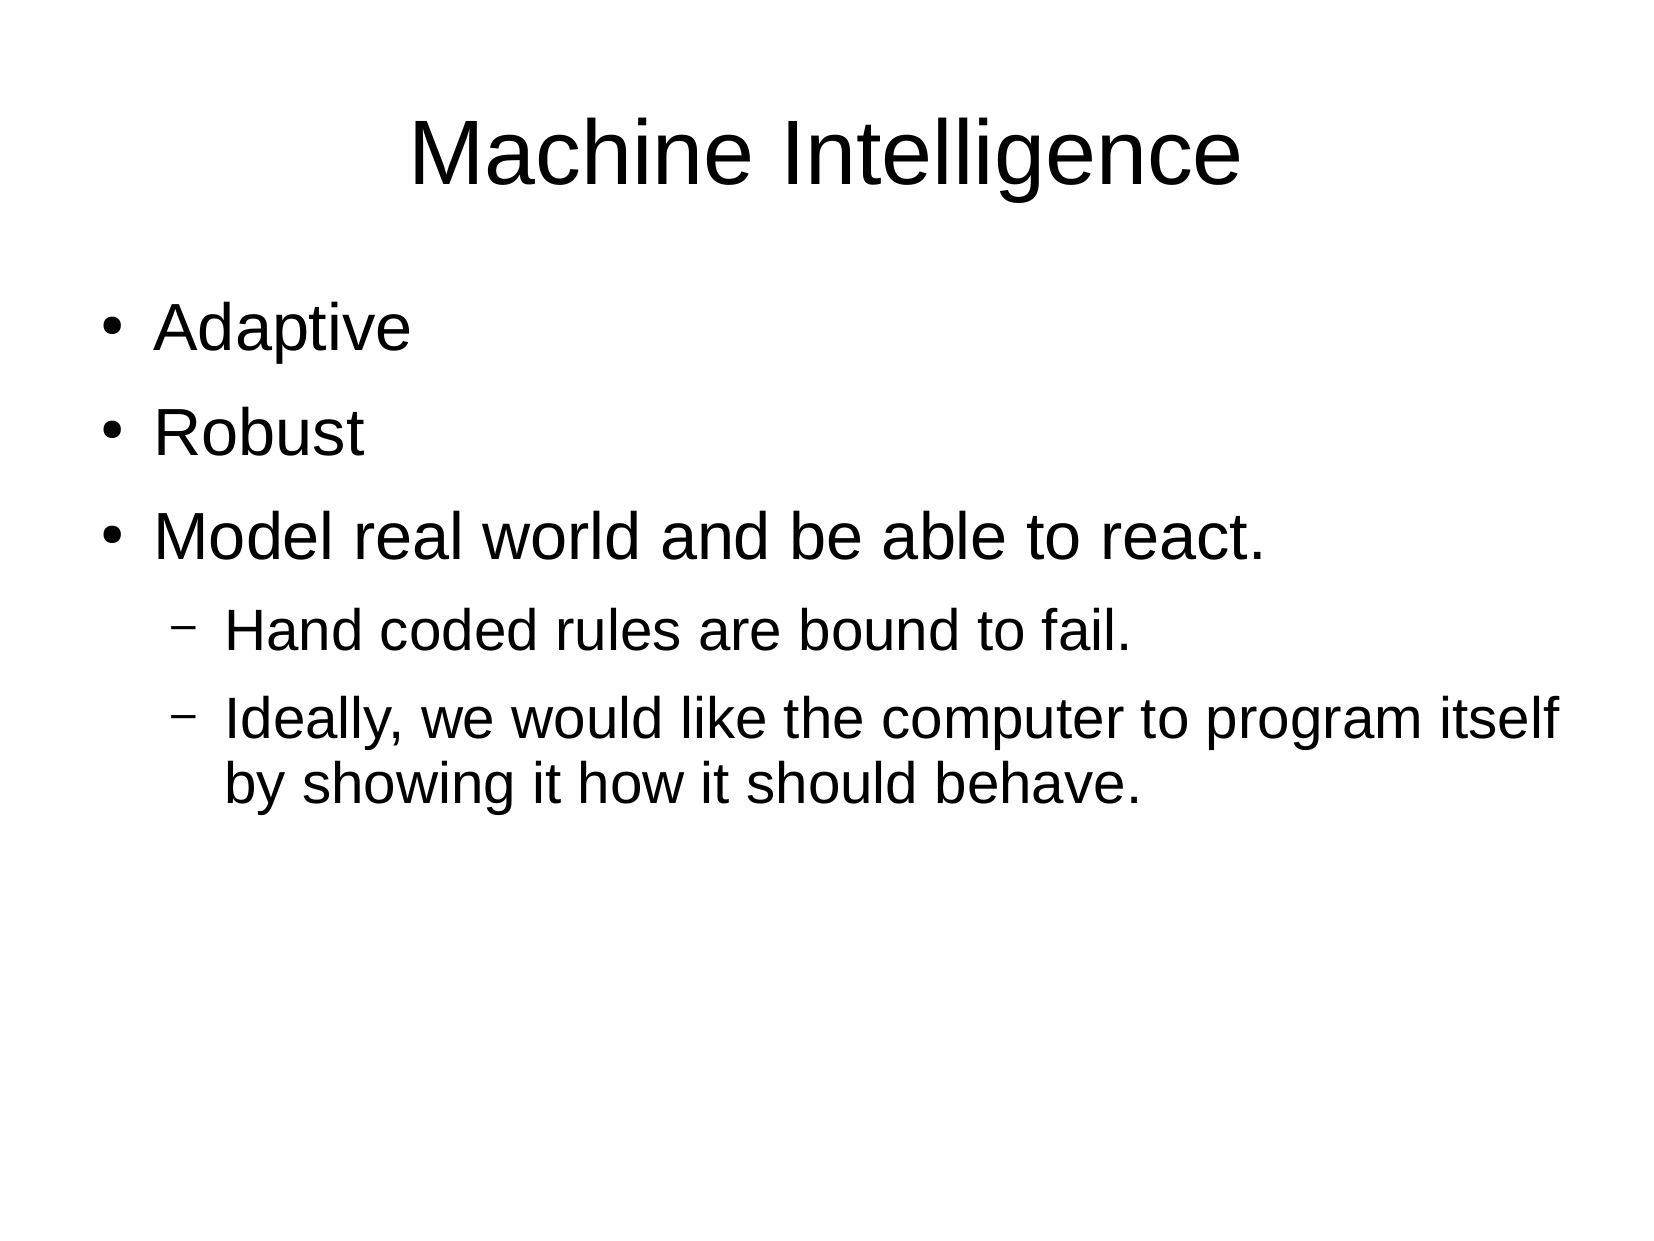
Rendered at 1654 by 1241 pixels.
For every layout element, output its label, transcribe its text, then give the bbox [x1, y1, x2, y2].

title Machine Intelligence [82, 49, 1571, 257]
list Adaptive Robust Model real world and be able to react. Hand coded rules are bound to fail. Ideally, we would like the computer to program itself by showing it how it should behave. [82, 290, 1571, 1010]
